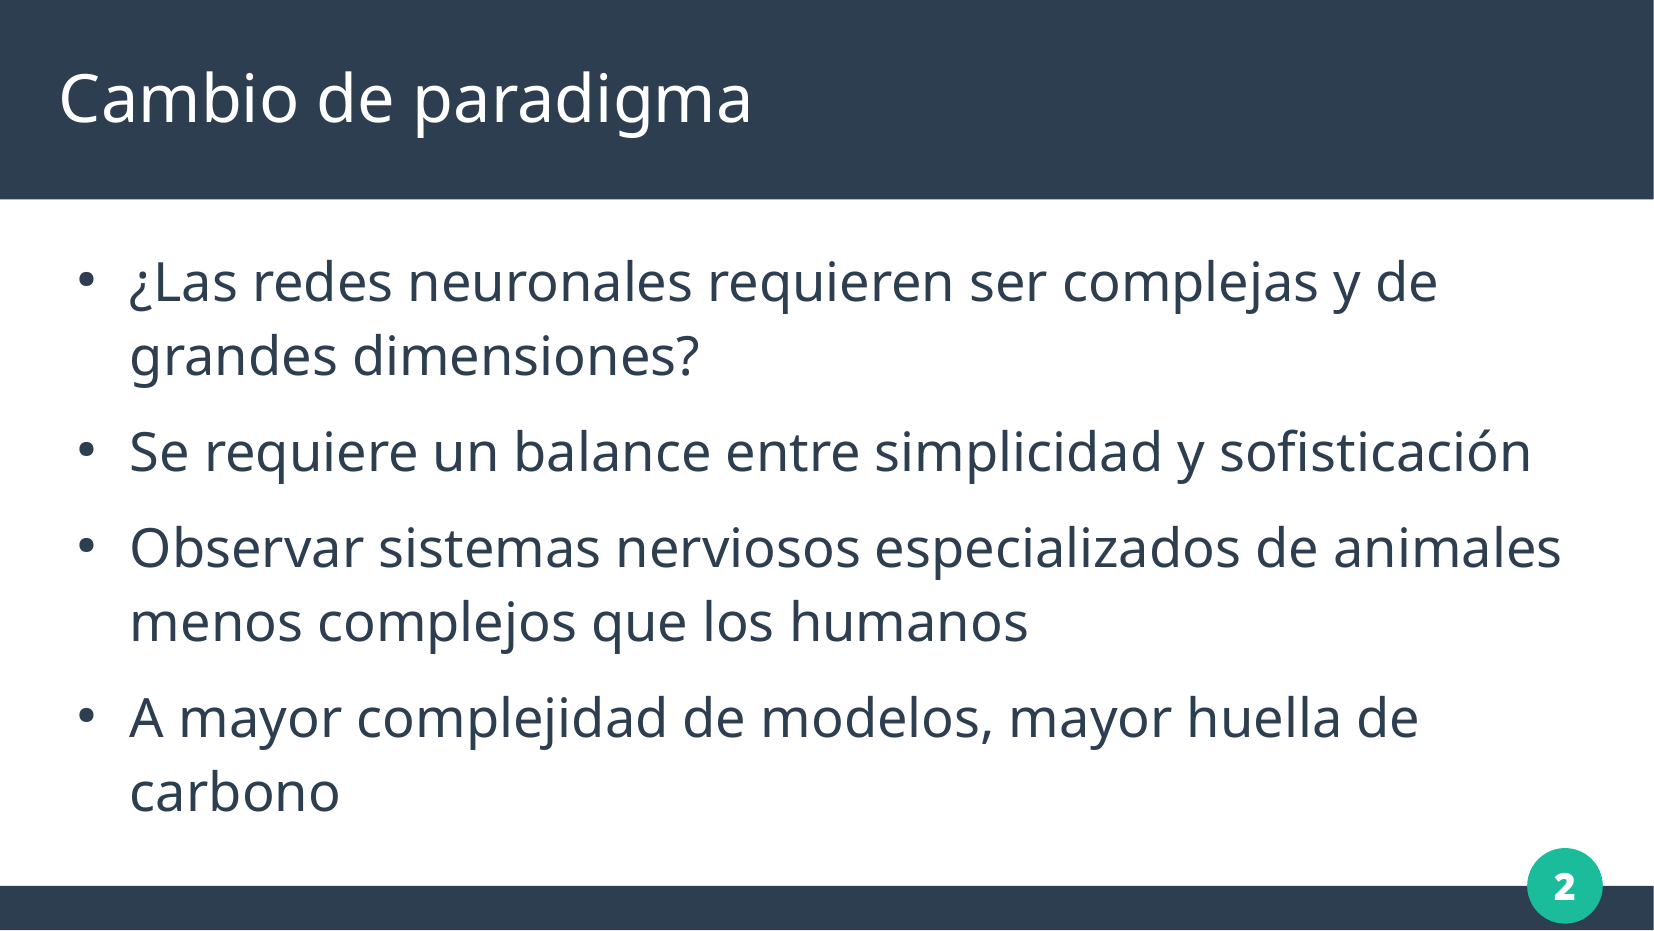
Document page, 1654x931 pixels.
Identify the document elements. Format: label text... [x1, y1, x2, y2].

list ¿Las redes neuronales requieren ser complejas y de grandes dimensiones? Se requiere un balance entre simplicidad y sofisticación Observar sistemas nerviosos especializados de animales menos complejos que los humanos A mayor complejidad de modelos, mayor huella de carbono [59, 243, 1595, 864]
title Cambio de paradigma [59, 37, 1595, 156]
